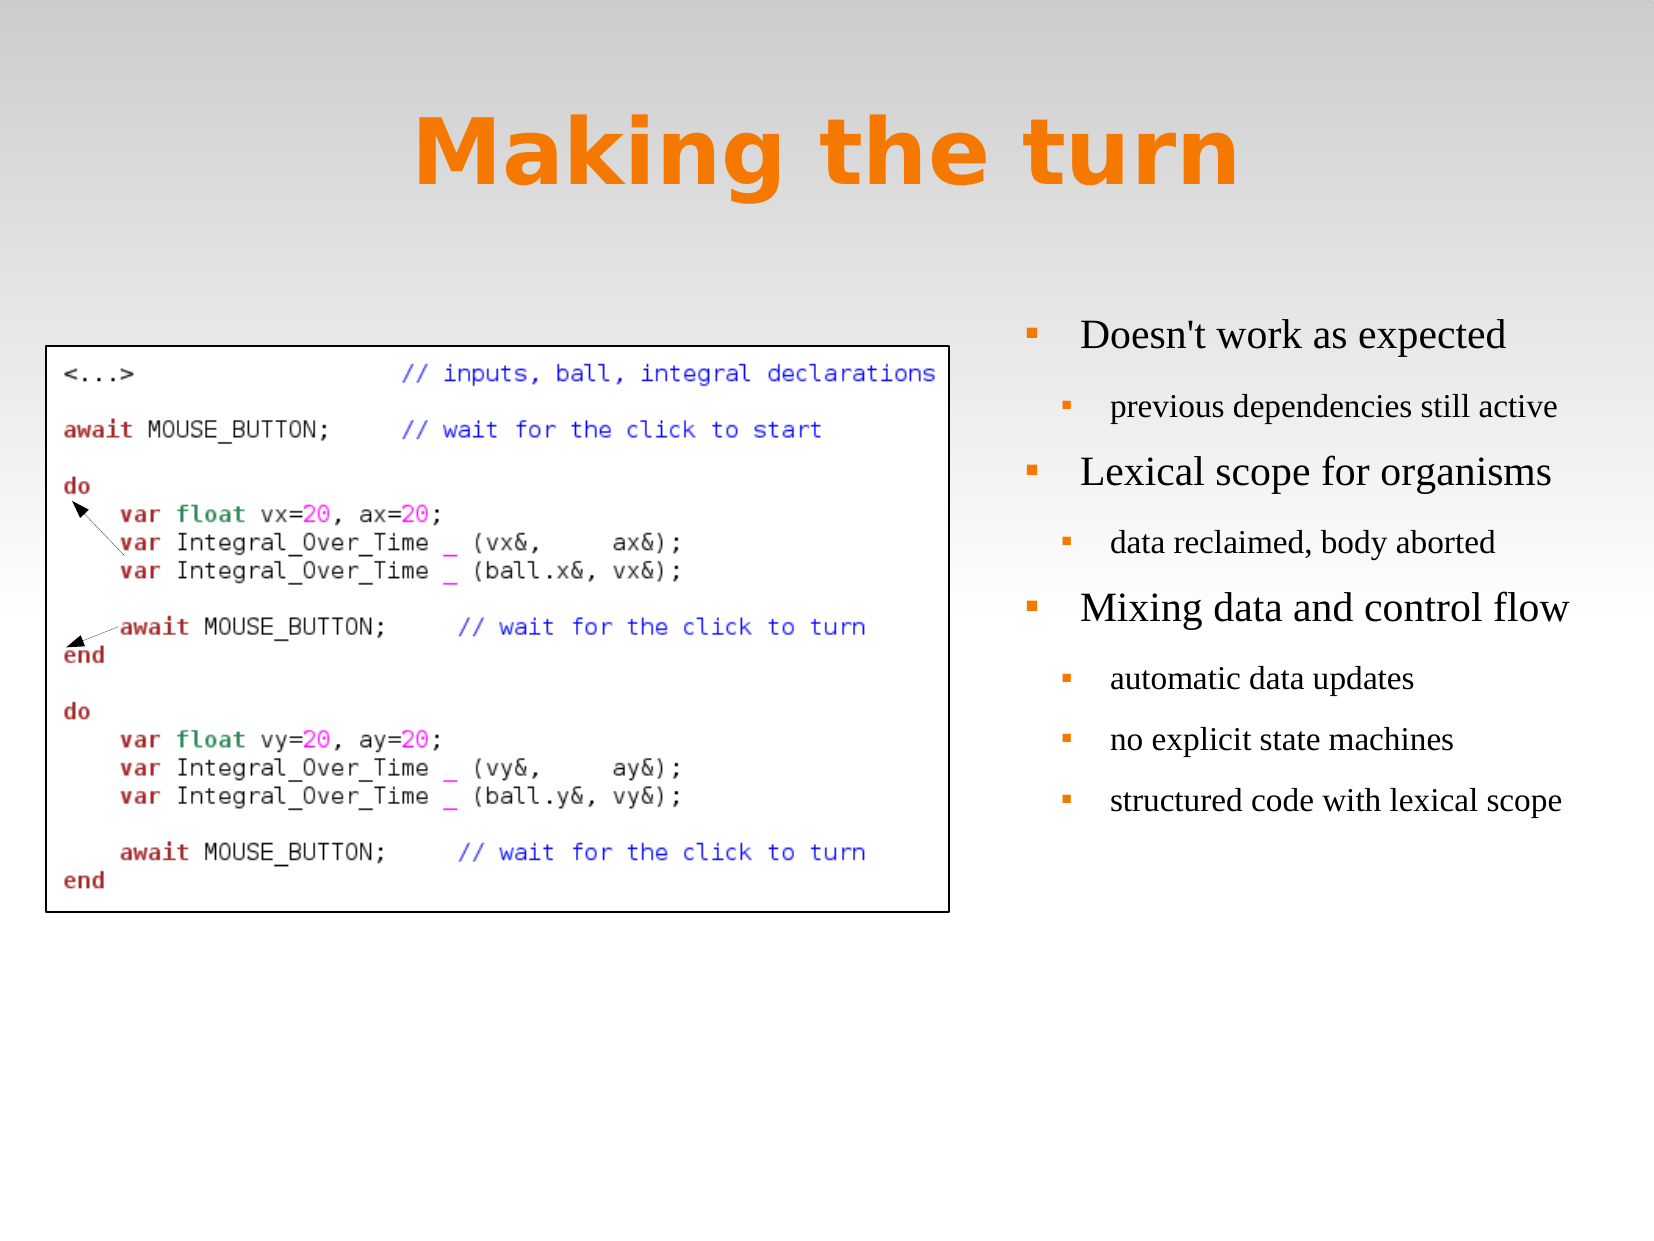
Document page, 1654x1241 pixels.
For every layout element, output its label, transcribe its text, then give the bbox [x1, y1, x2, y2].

title Making the turn [82, 49, 1571, 257]
picture [46, 347, 949, 912]
list Doesn't work as expected previous dependencies still active Lexical scope for organisms data reclaimed, body aborted Mixing data and control flow automatic data updates no explicit state machines structured code with lexical scope [938, 311, 1591, 988]
